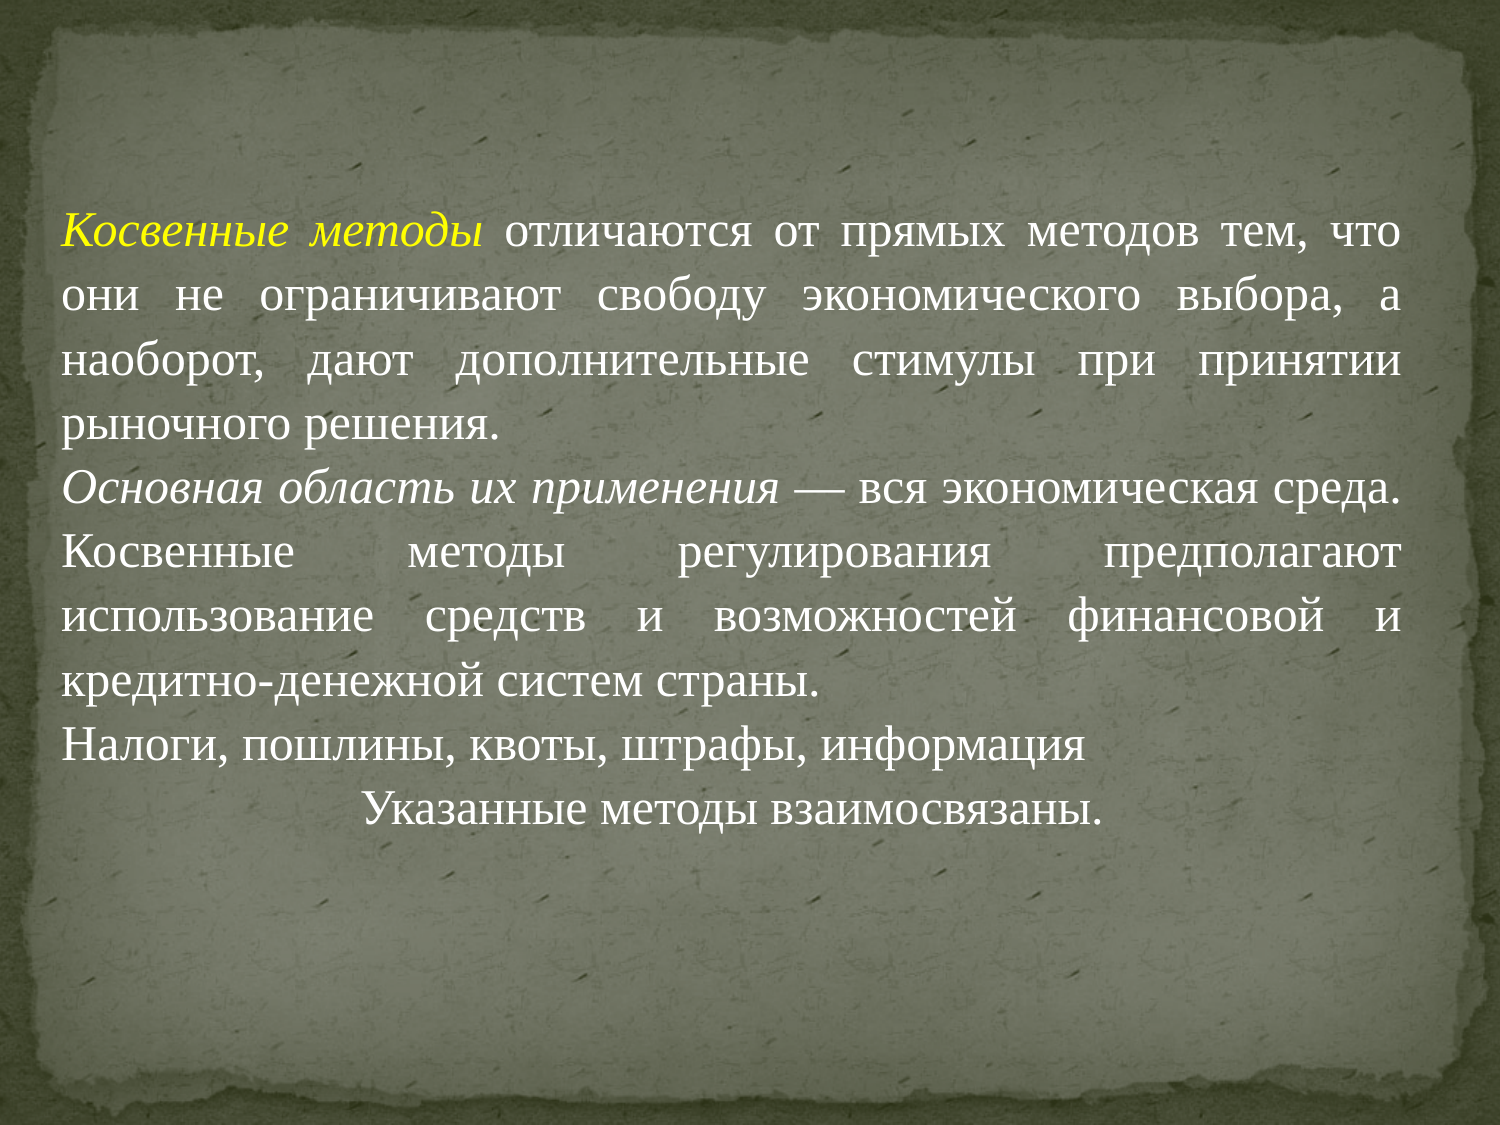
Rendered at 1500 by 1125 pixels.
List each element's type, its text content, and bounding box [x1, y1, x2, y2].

text_box Косвенные методы отличаются от прямых методов тем, что они не ограничивают свободу экономического выбора, а наоборот, дают дополнительные стимулы при принятии рыночного решения. Основная область их применения — вся экономическая среда. Косвенные методы регулирования предполагают использование средств и возможностей финансовой и кредитно-денежной систем страны. Налоги, пошлины, квоты, штрафы, информация Указанные методы взаимосвязаны. [46, 185, 1438, 842]
